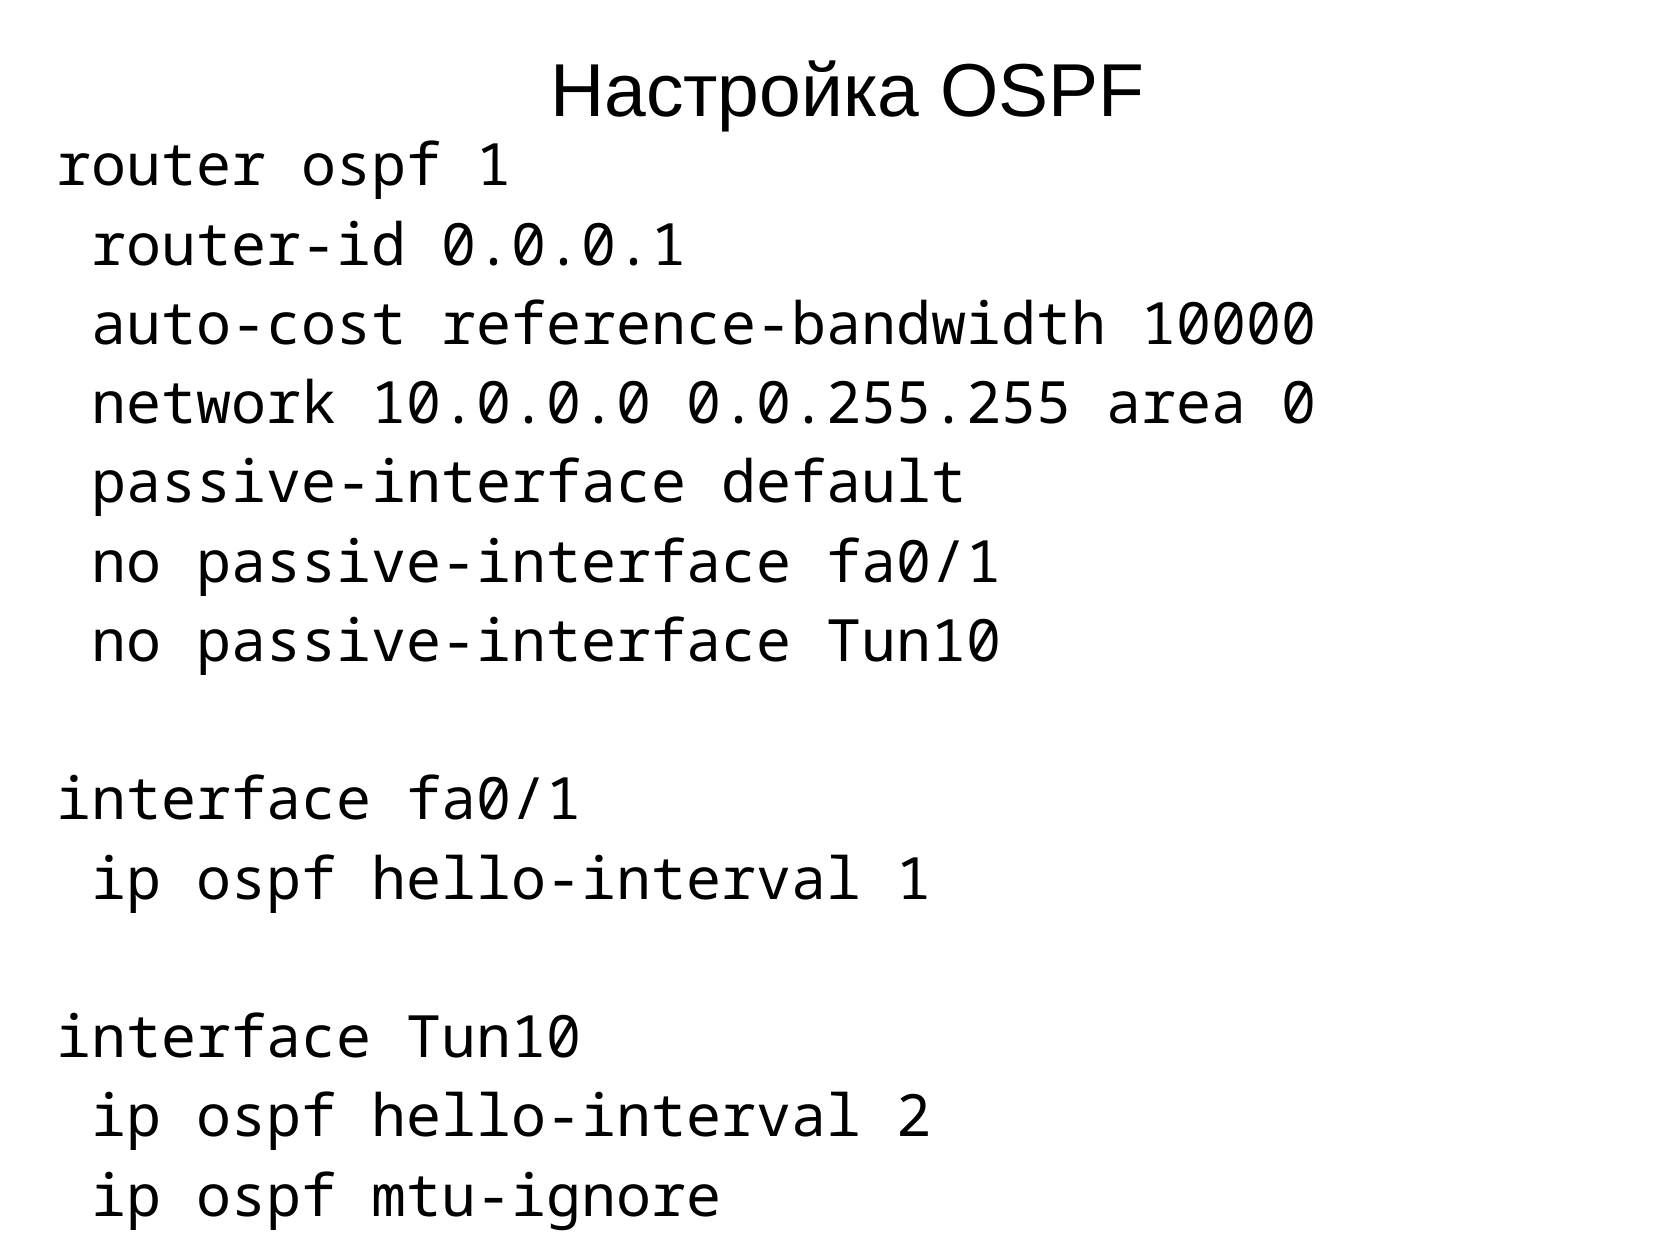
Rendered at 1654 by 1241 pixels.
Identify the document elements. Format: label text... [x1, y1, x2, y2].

text_box router ospf 1 router-id 0.0.0.1 auto-cost reference-bandwidth 10000 network 10.0.0.0 0.0.255.255 area 0 passive-interface default no passive-interface fa0/1 no passive-interface Tun10 interface fa0/1 ip ospf hello-interval 1 interface Tun10 ip ospf hello-interval 2 ip ospf mtu-ignore ip ospf cost 1000 [56, 259, 1594, 1177]
title Настройка OSPF [82, 48, 1613, 133]
